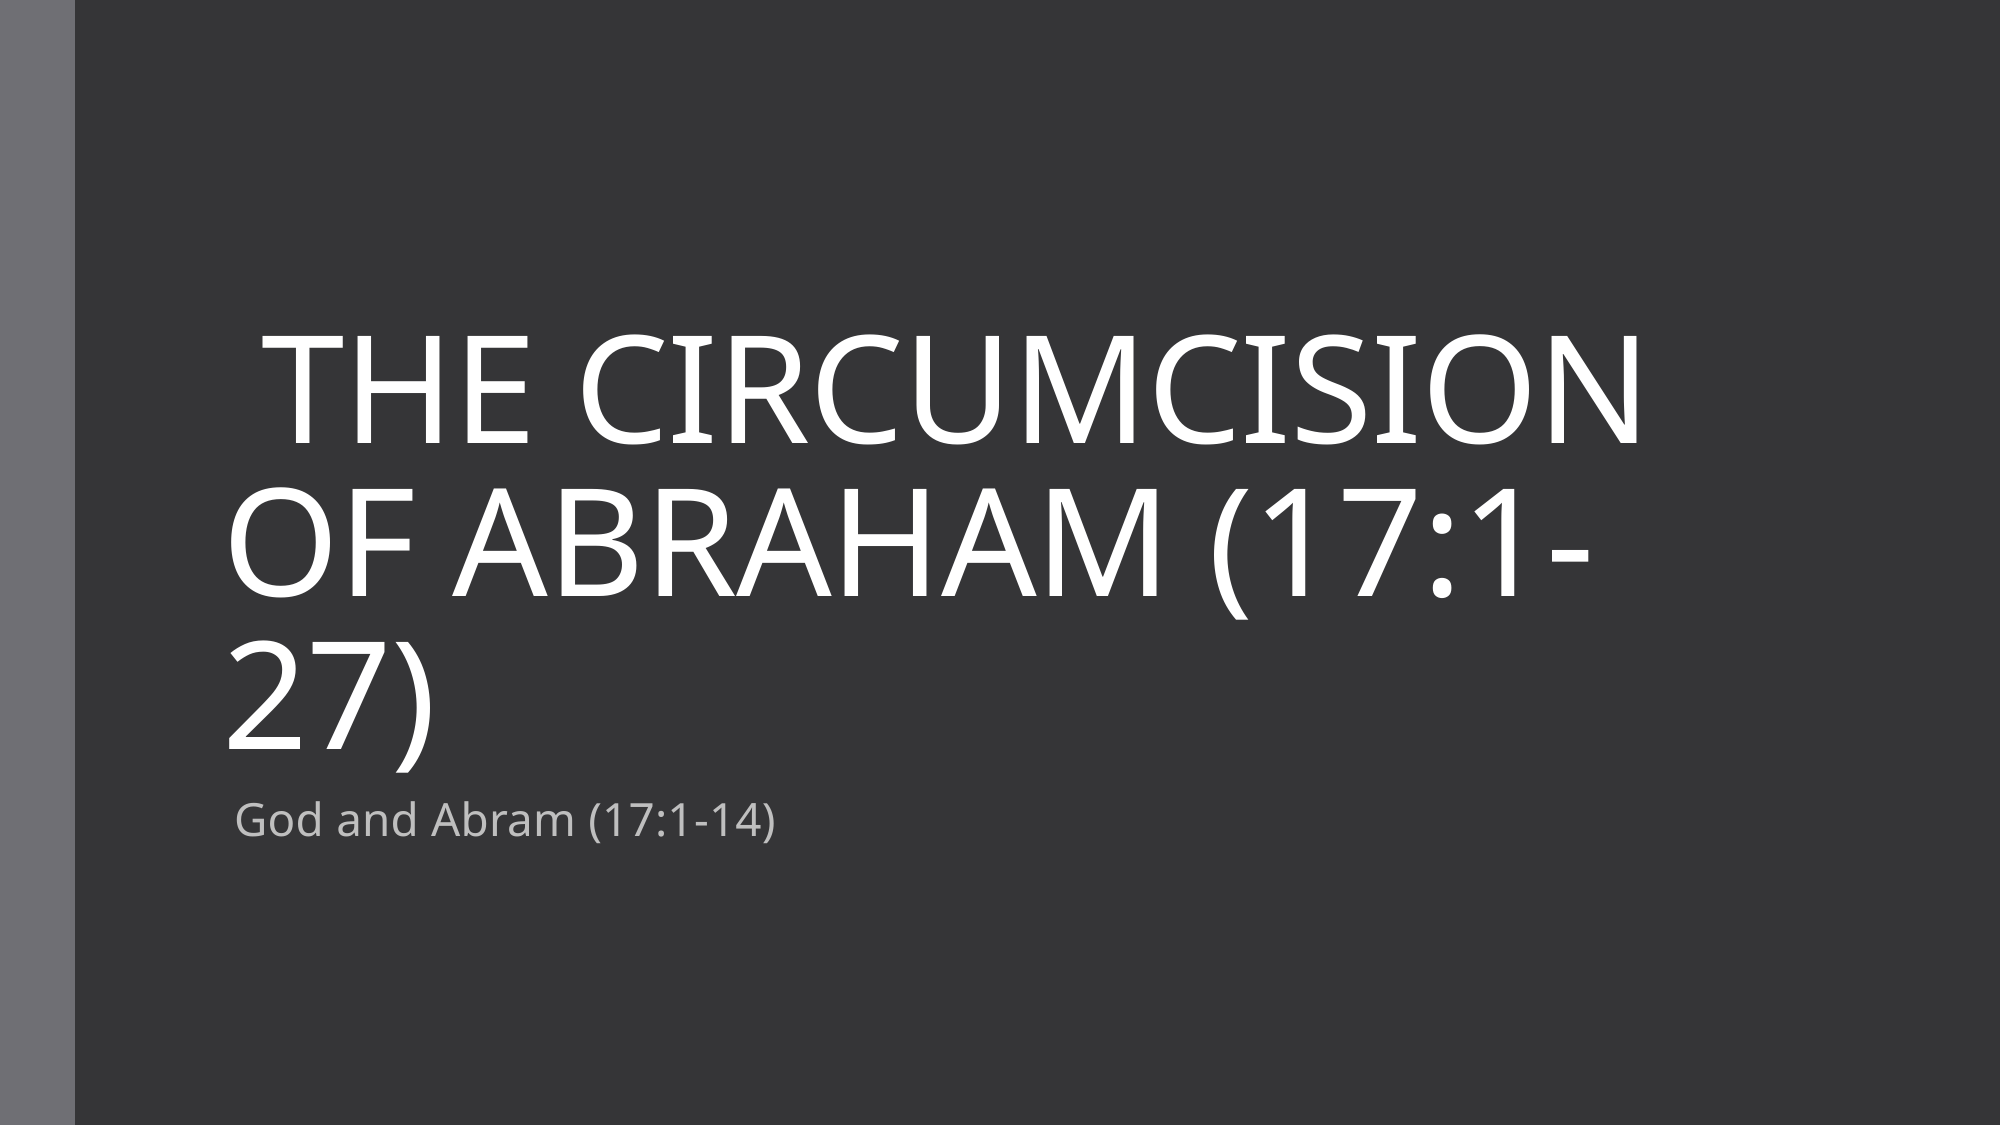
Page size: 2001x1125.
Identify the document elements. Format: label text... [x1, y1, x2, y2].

subtitle God and Abram (17:1-14) [206, 787, 1752, 1066]
title THE CIRCUMCISION OF ABRAHAM (17:1-27) [206, 124, 1752, 787]
